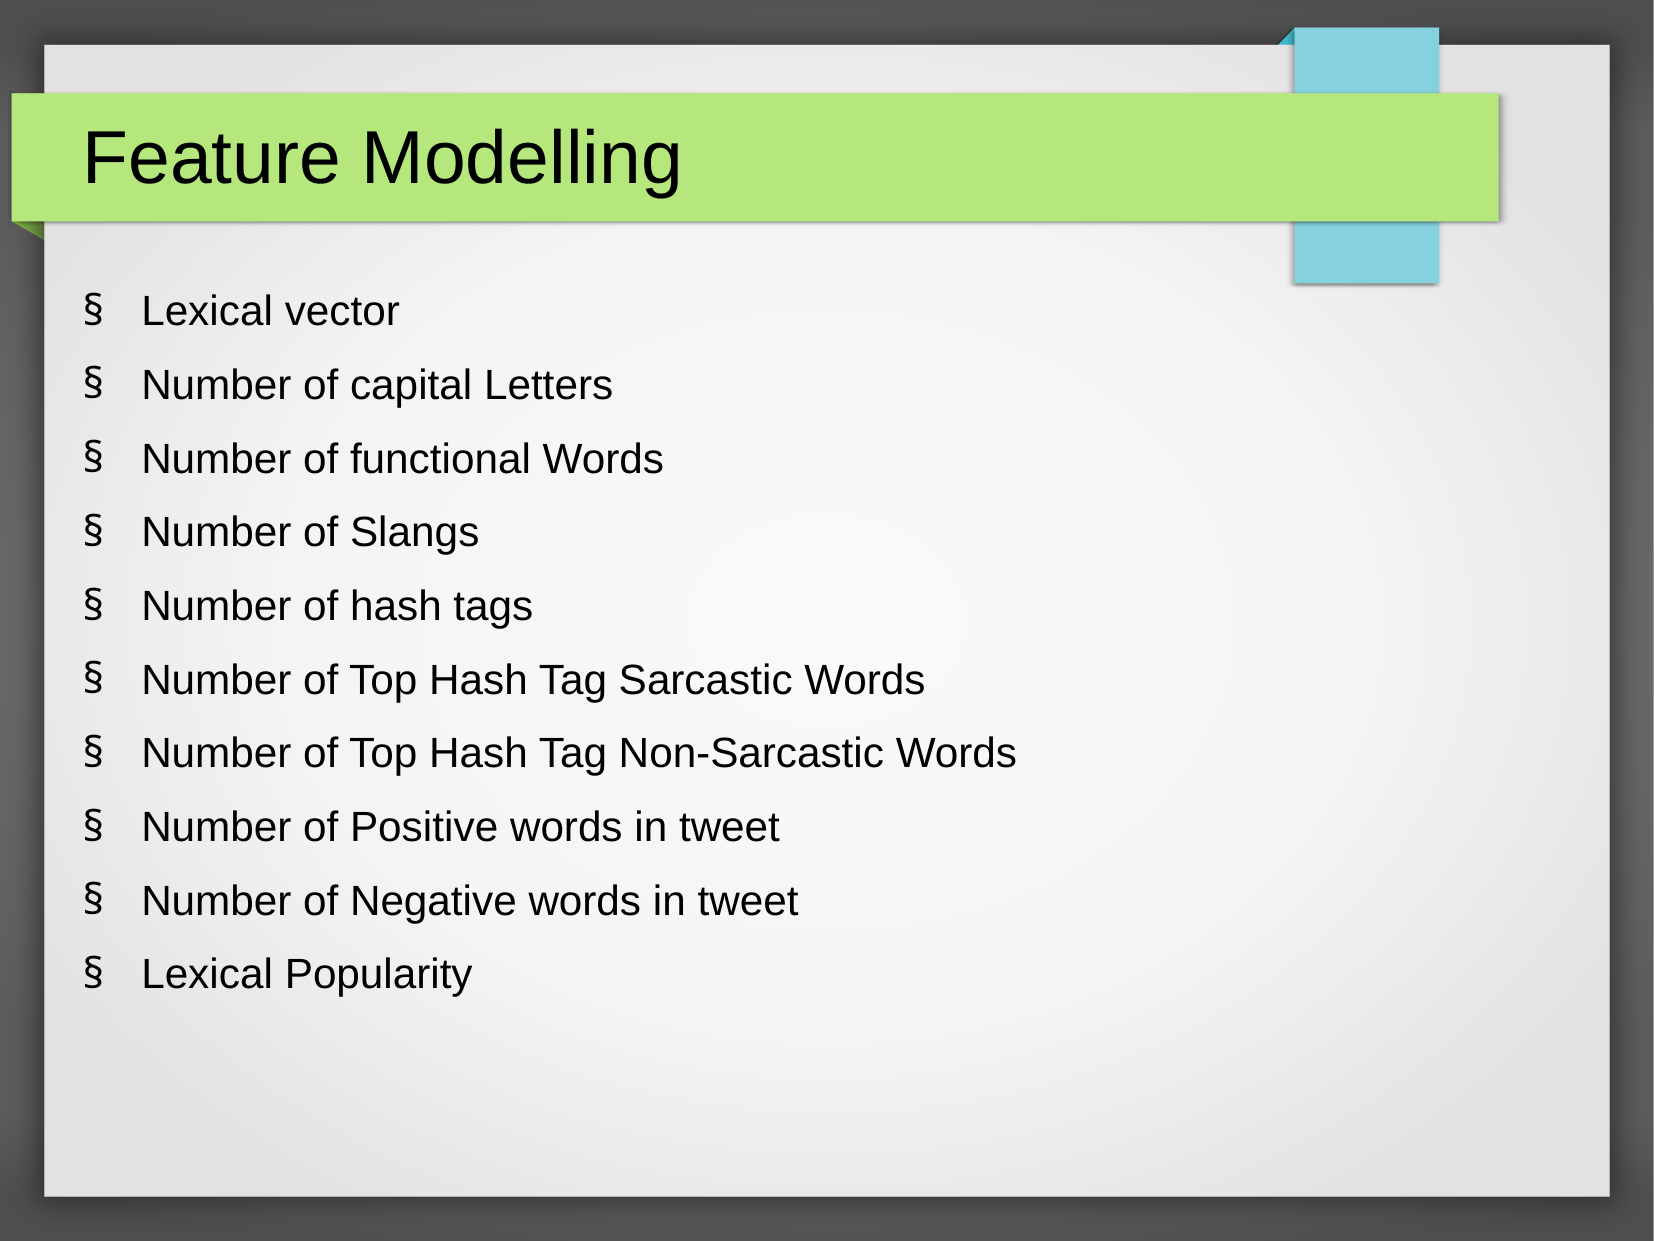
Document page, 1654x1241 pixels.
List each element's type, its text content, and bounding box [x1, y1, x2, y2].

list Lexical vector Number of capital Letters Number of functional Words Number of Slangs Number of hash tags Number of Top Hash Tag Sarcastic Words Number of Top Hash Tag Non-Sarcastic Words Number of Positive words in tweet Number of Negative words in tweet Lexical Popularity [82, 283, 1571, 1003]
title Feature Modelling [82, 94, 1264, 213]
